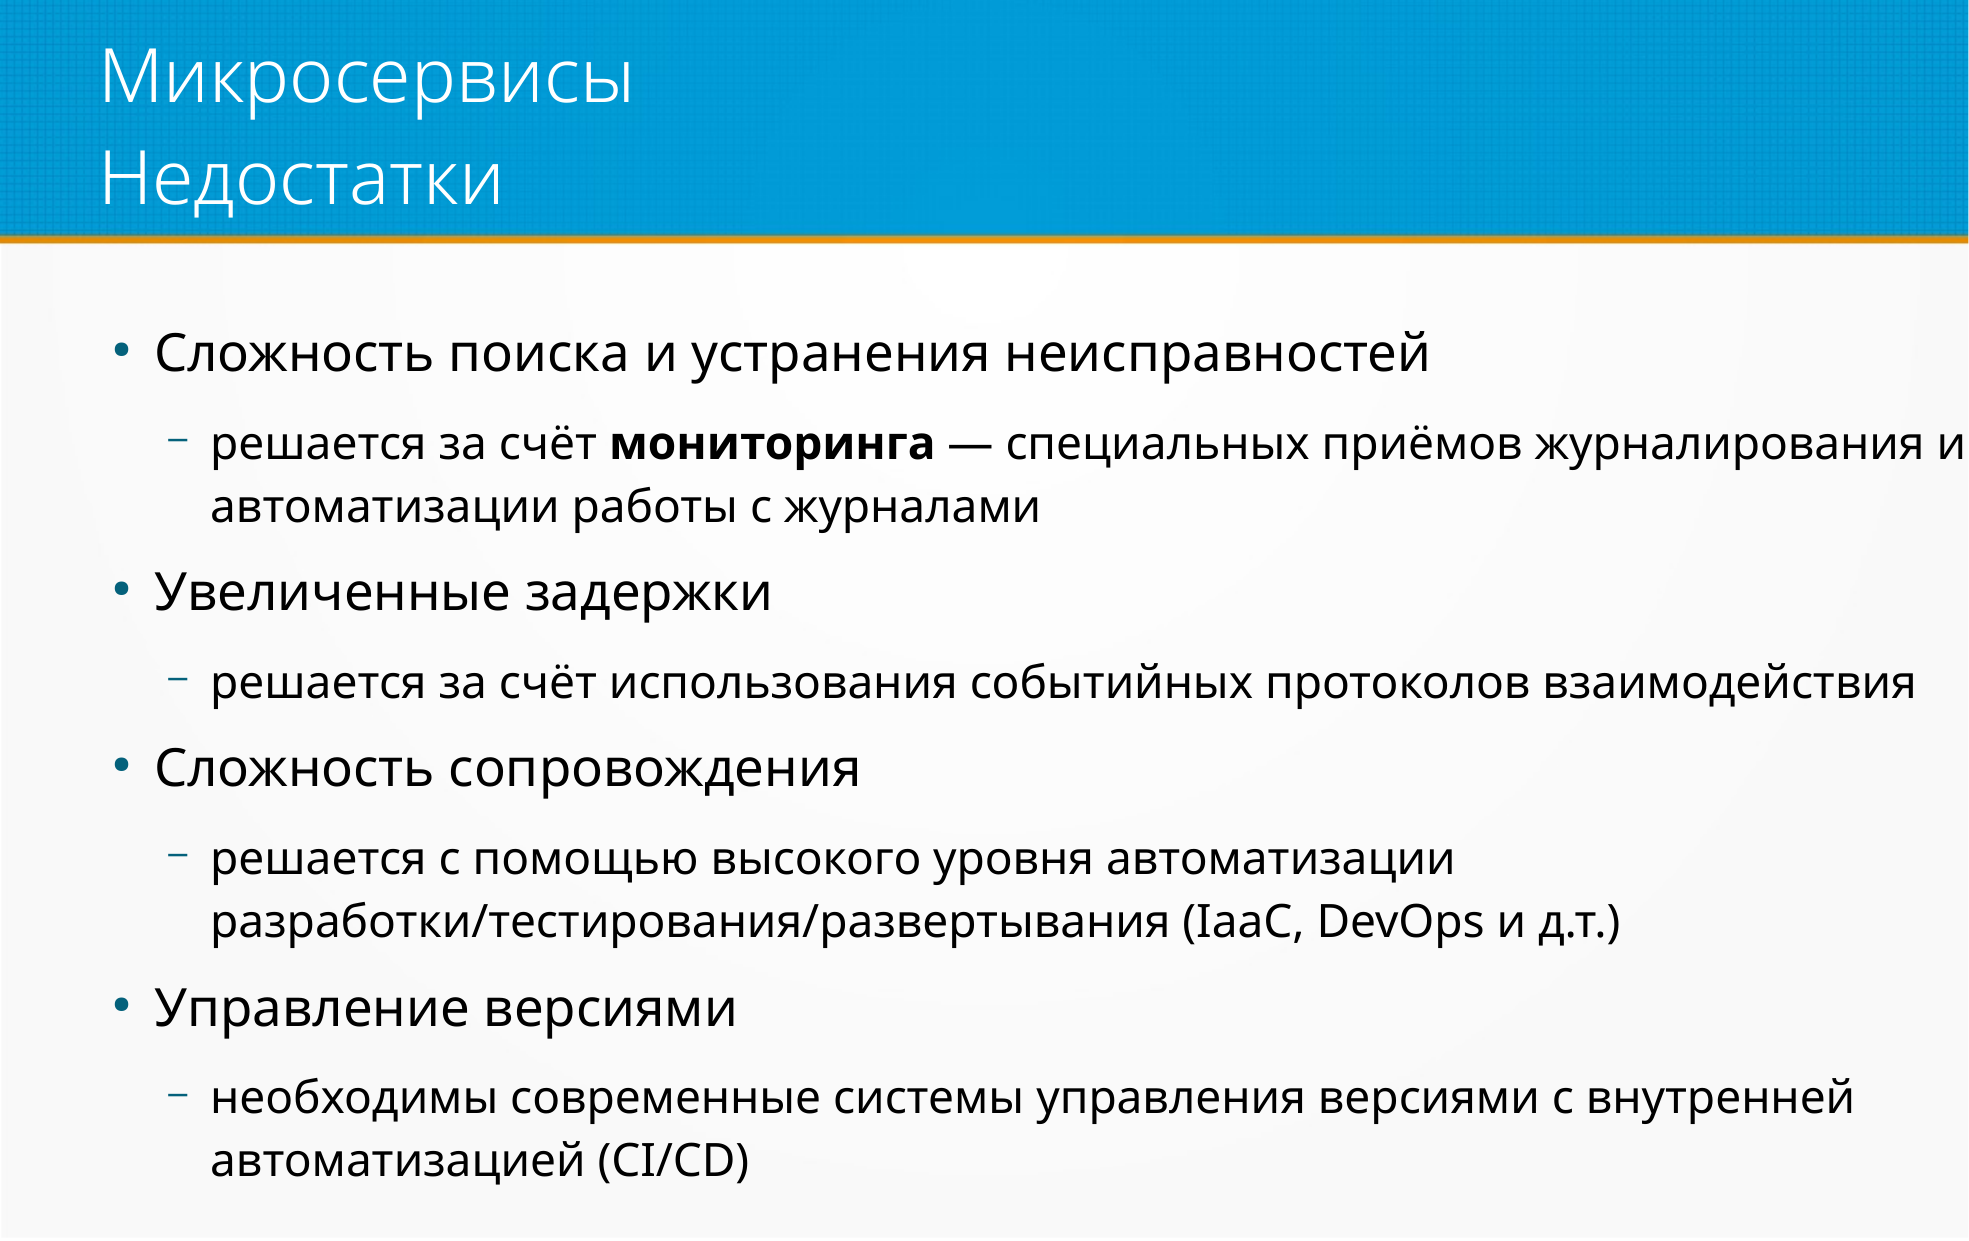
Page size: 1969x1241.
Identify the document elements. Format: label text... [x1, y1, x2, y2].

title Микросервисы Недостатки [98, 19, 1870, 227]
picture [0, 233, 1969, 1241]
list Сложность поиска и устранения неисправностей решается за счёт мониторинга — специальных приёмов журналирования и автоматизации работы с журналами Увеличенные задержки решается за счёт использования событийных протоколов взаимодействия Сложность сопровождения решается с помощью высокого уровня автоматизации разработки/тестирования/развертывания (IaaC, DevOps и д.т.) Управление версиями необходимы современные системы управления версиями с внутренней автоматизацией (CI/CD) [98, 315, 1969, 1241]
